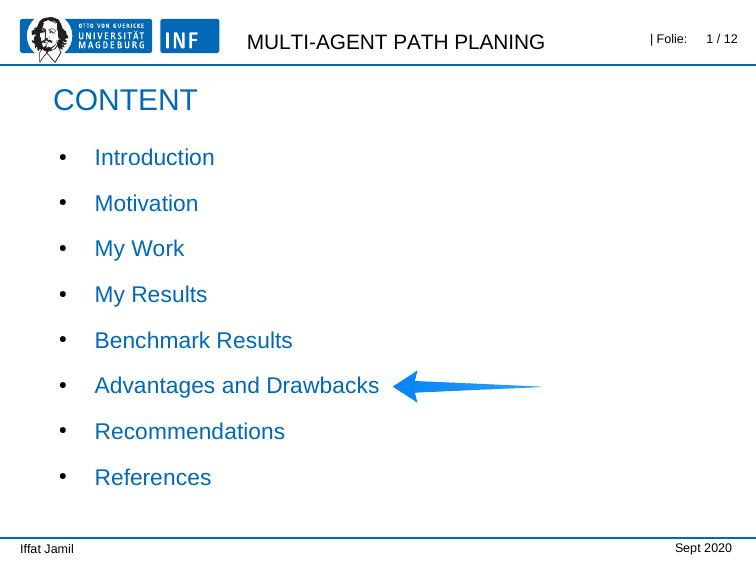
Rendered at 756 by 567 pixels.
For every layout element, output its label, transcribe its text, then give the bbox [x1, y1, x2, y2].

text_box Motivation [59, 190, 199, 217]
text_box Sept 2020 [675, 540, 744, 556]
text_box Introduction [59, 145, 215, 171]
text_box Recommendations [59, 418, 286, 445]
text_box CONTENT [53, 83, 199, 117]
text_box [2, 539, 756, 567]
text_box References [59, 464, 221, 490]
text_box My Work [59, 236, 185, 262]
text_box [2, 0, 756, 64]
text_box [2, 66, 756, 537]
text_box My Results [59, 281, 208, 308]
picture [390, 368, 544, 406]
text_box | Folie: [650, 32, 688, 47]
text_box Advantages and Drawbacks [59, 373, 380, 399]
text_box 1 / 12 [706, 32, 738, 47]
text_box MULTI-AGENT PATH PLANING [246, 30, 548, 61]
text_box Iffat Jamil [20, 542, 74, 557]
text_box Benchmark Results [59, 327, 293, 353]
